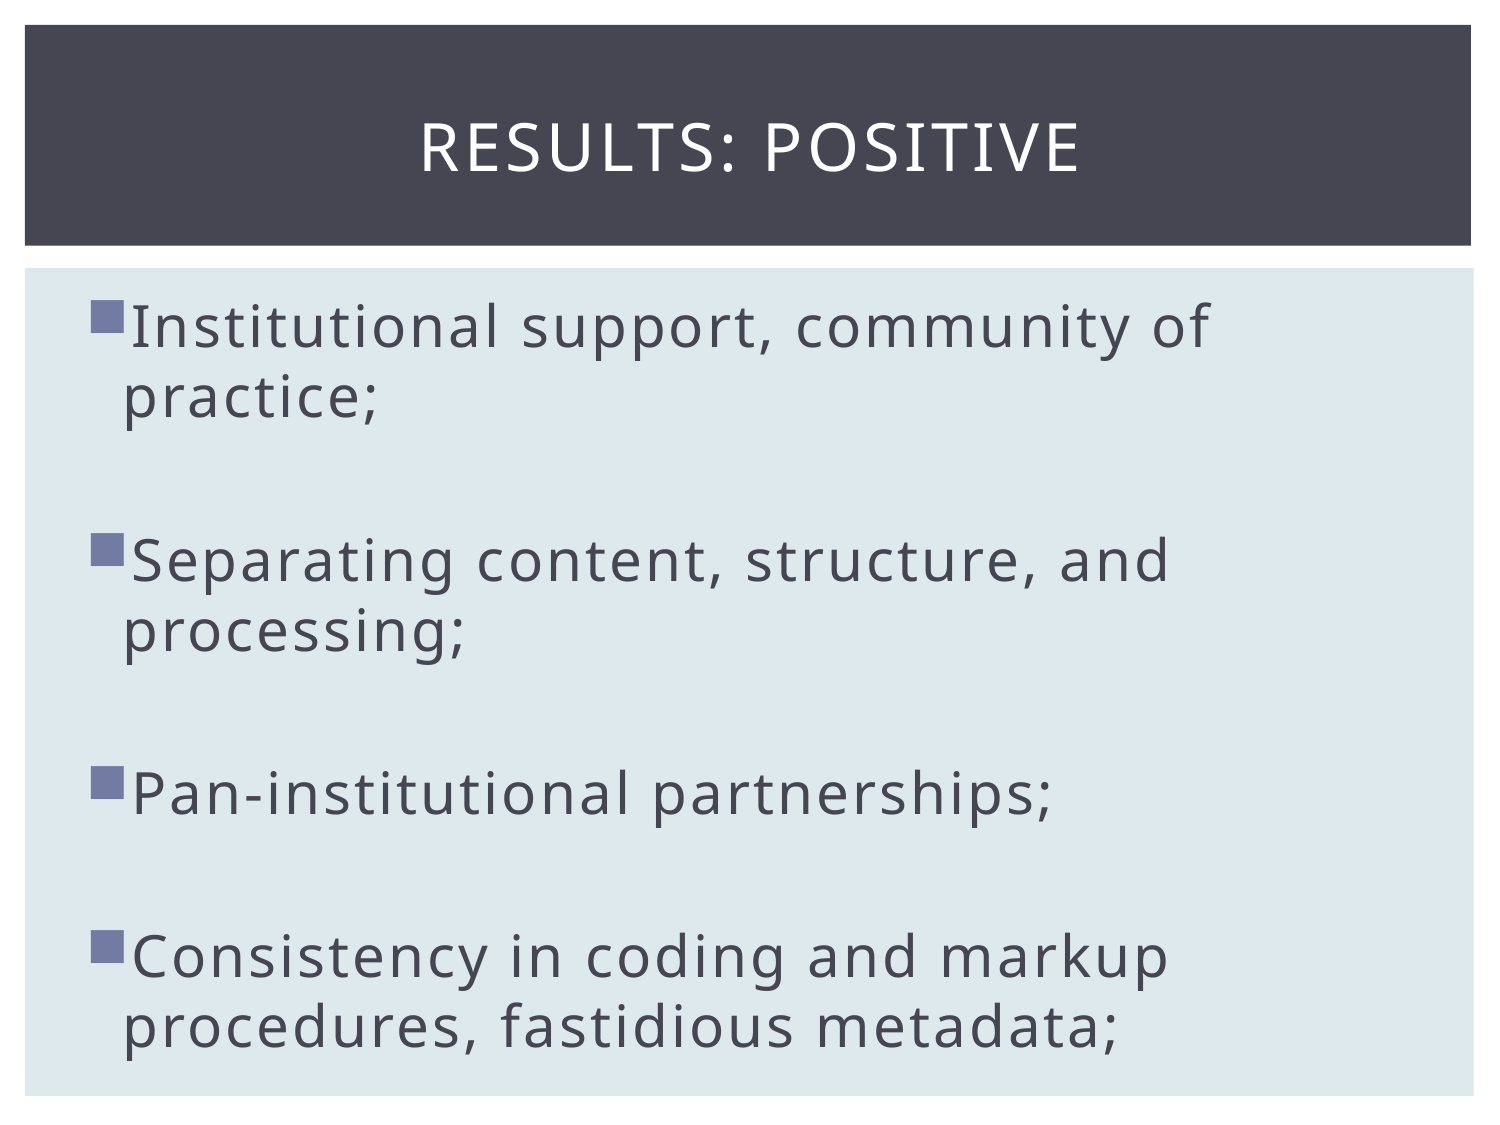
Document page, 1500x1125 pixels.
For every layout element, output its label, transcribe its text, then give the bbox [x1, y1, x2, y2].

list Institutional support, community of practice; Separating content, structure, and processing; Pan-institutional partnerships; Consistency in coding and markup procedures, fastidious metadata; [62, 281, 1442, 1071]
title Results: positive [62, 58, 1438, 232]
